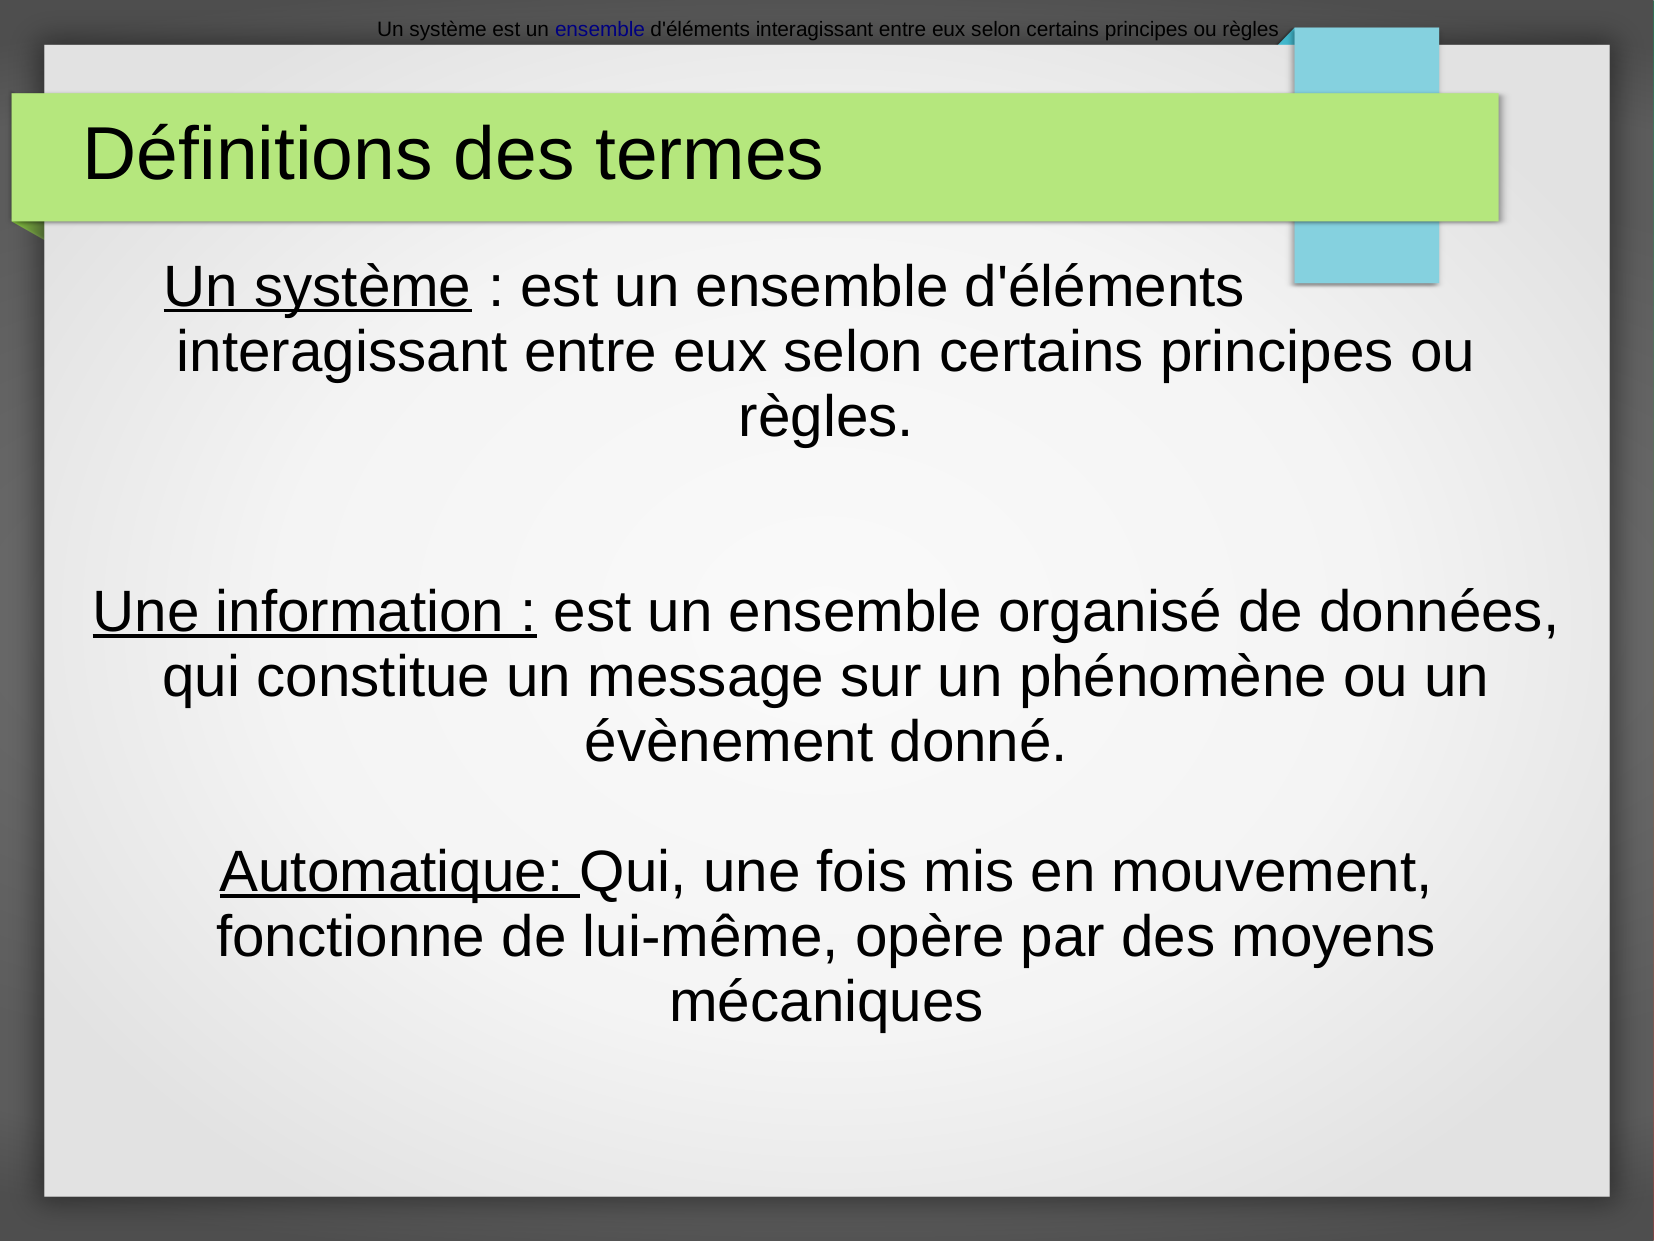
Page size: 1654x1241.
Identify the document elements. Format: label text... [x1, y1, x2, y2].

subtitle Un système : est un ensemble d'éléments interagissant entre eux selon certains principes ou règles. Une information : est un ensemble organisé de données, qui constitue un message sur un phénomène ou un évènement donné. Automatique: Qui, une fois mis en mouvement, fonctionne de lui-même, opère par des moyens mécaniques [82, 253, 1571, 1164]
text_box Un système est un ensemble d'éléments interagissant entre eux selon certains principes ou règles [362, 9, 1294, 49]
picture [0, 0, 1654, 1241]
title Définitions des termes [82, 94, 1264, 213]
